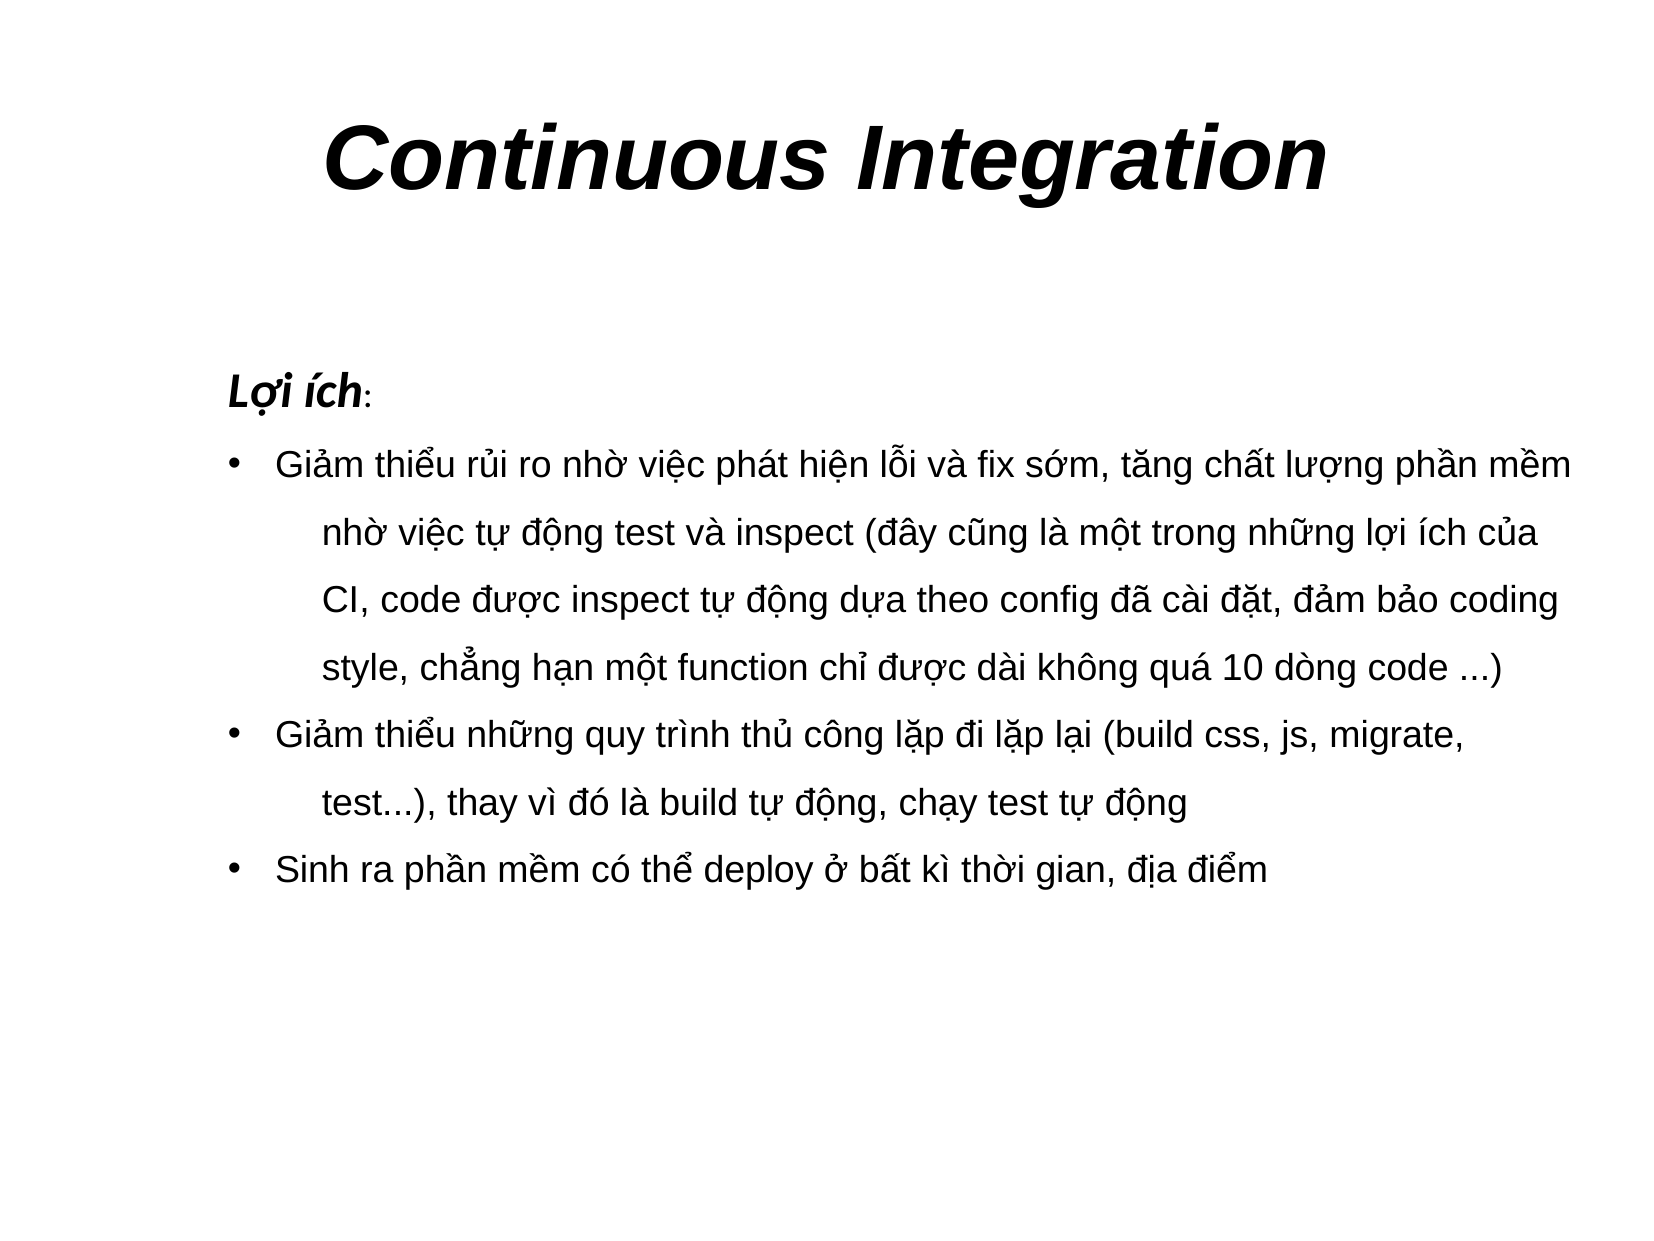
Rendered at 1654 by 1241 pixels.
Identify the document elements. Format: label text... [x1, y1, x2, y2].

title Continuous Integration [82, 49, 1571, 257]
text_box Lợi ích: Giảm thiểu rủi ro nhờ việc phát hiện lỗi và fix sớm, tăng chất lượng phần mềm nhờ việc tự động test và inspect (đây cũng là một trong những lợi ích của CI, code được inspect tự động dựa theo config đã cài đặt, đảm bảo coding style, chẳng hạn một function chỉ được dài không quá 10 dòng code ...) Giảm thiểu những quy trình thủ công lặp đi lặp lại (build css, js, migrate, test...), thay vì đó là build tự động, chạy test tự động Sinh ra phần mềm có thể deploy ở bất kì thời gian, địa điểm [213, 320, 1588, 1017]
